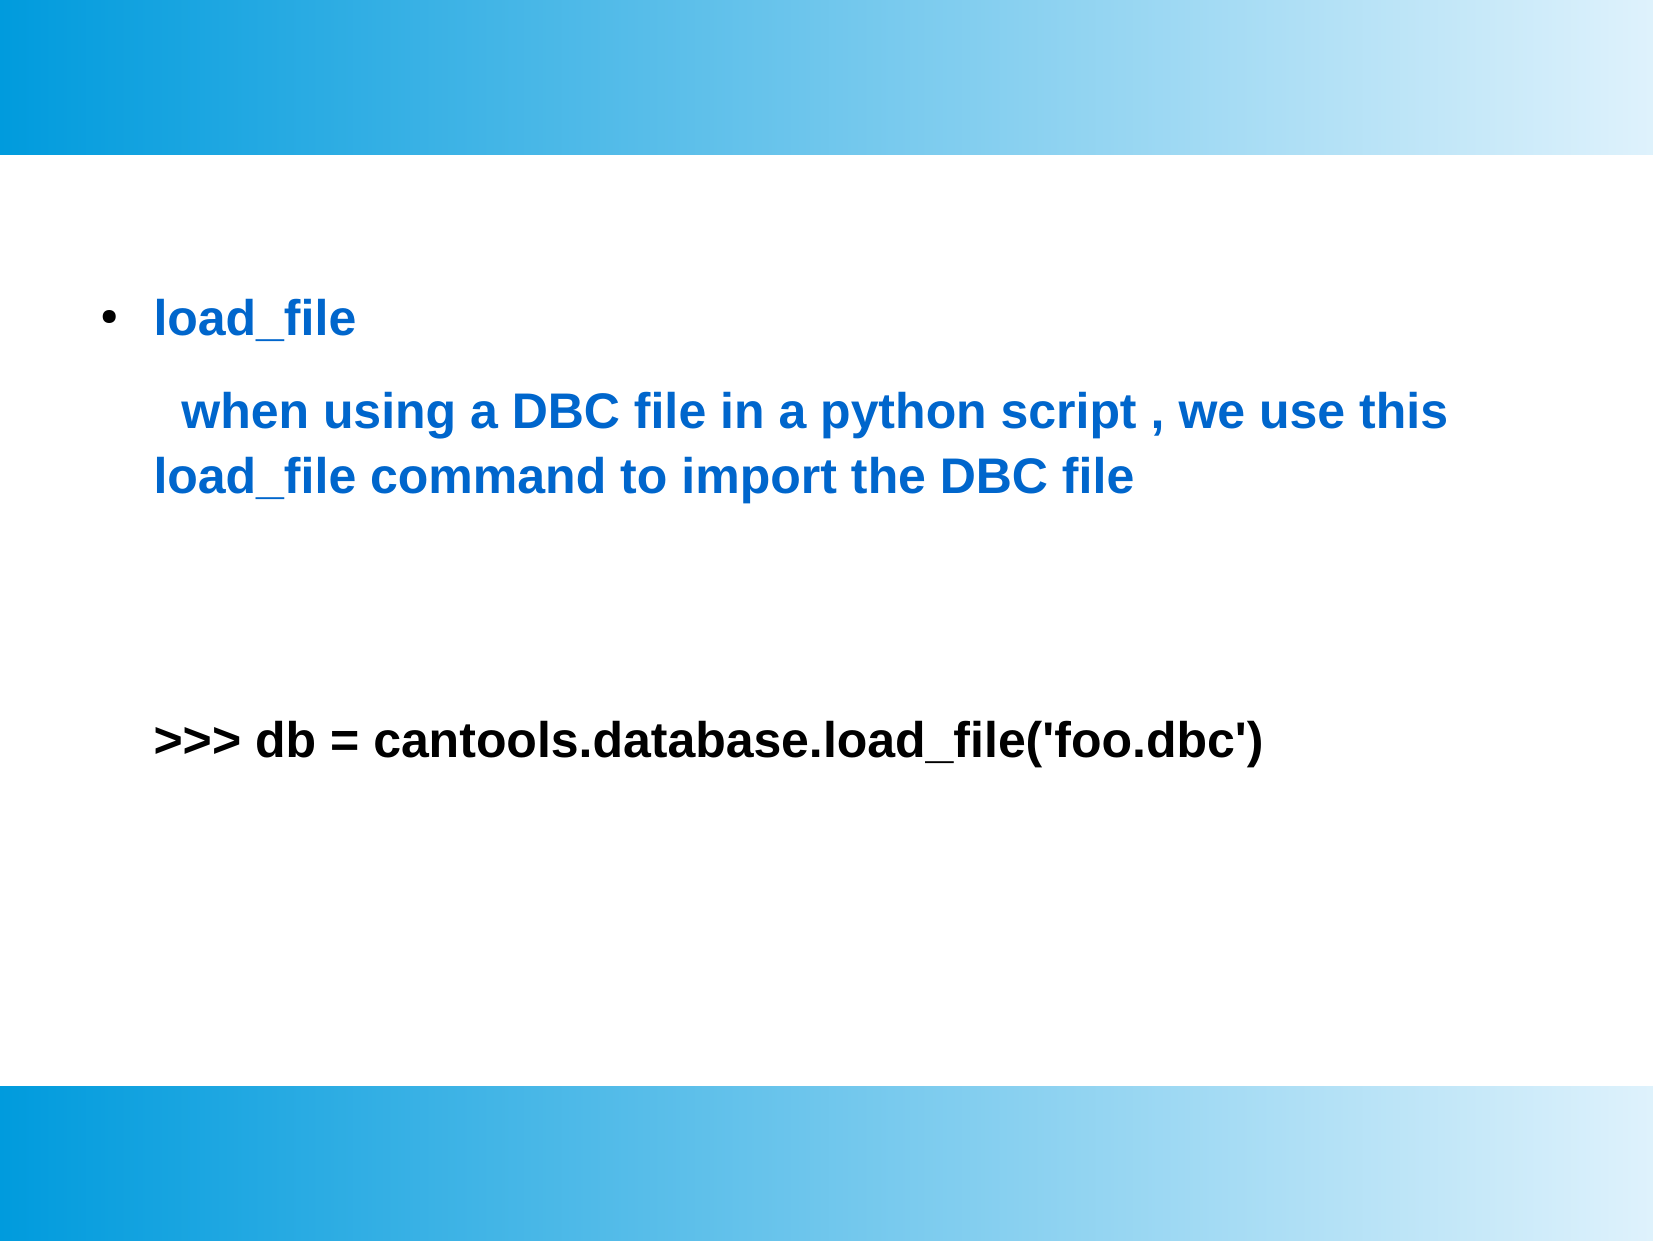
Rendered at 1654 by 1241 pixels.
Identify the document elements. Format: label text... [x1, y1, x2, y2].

list load_file when using a DBC file in a python script , we use this load_file command to import the DBC file >>> db = cantools.database.load_file('foo.dbc') [82, 290, 1571, 1010]
